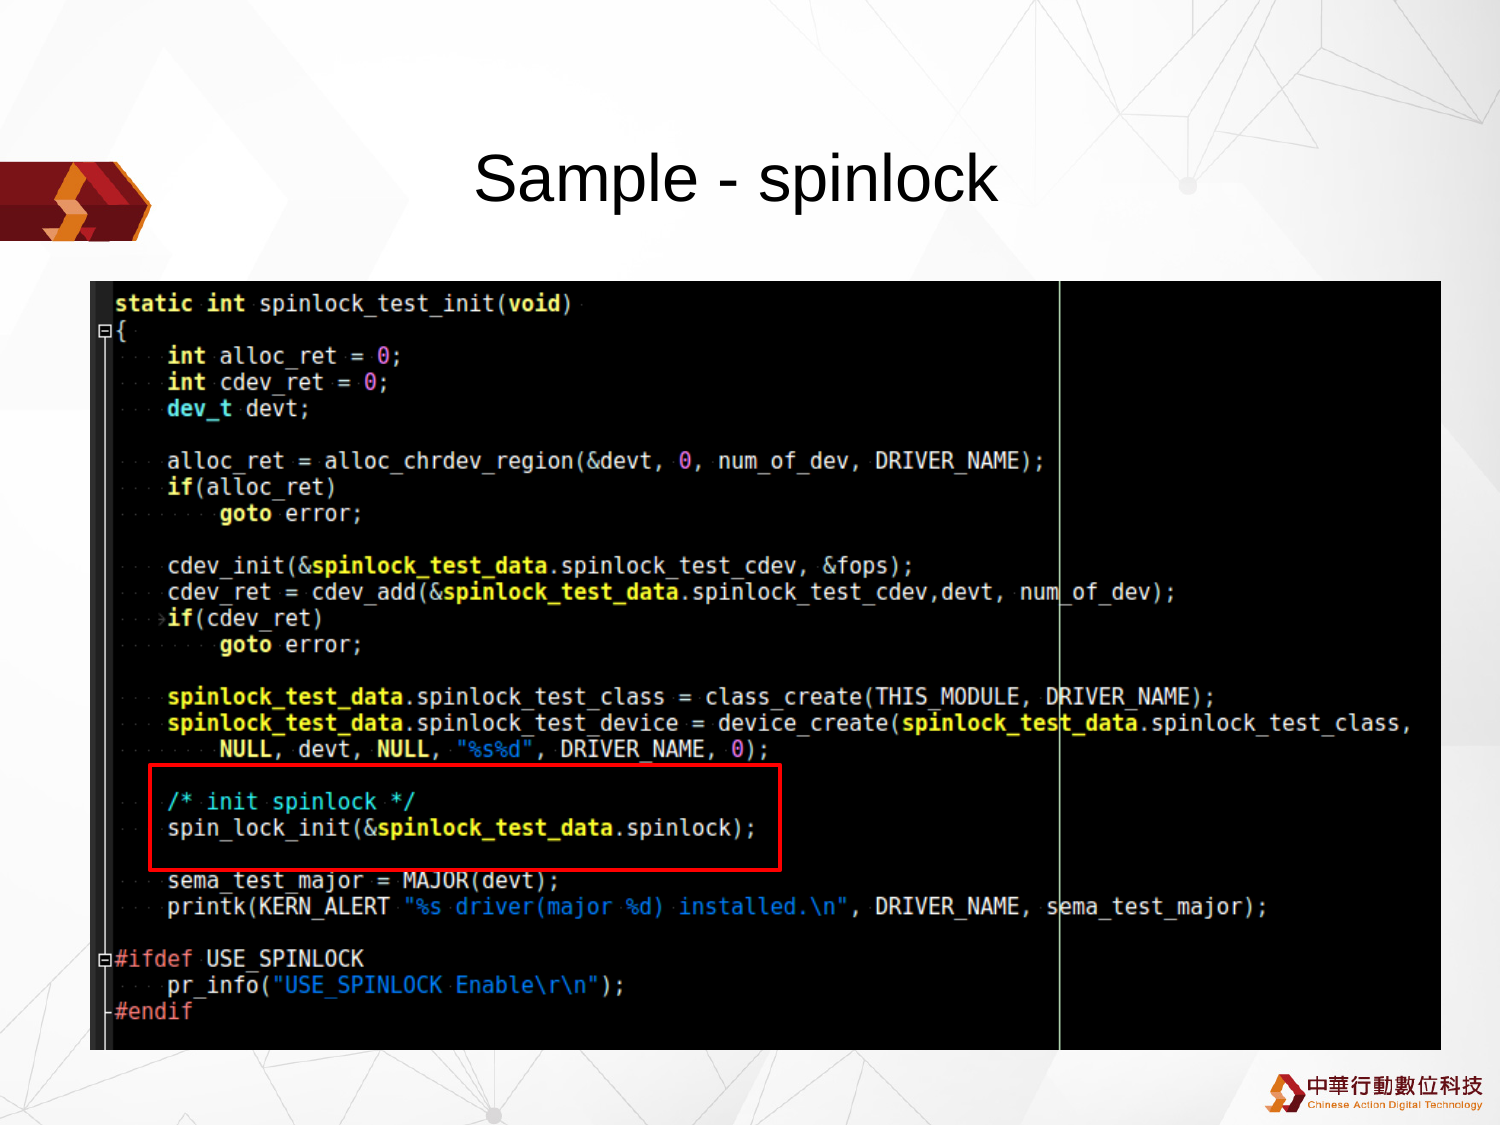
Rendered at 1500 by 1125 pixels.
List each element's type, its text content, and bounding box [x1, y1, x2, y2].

picture [0, 0, 1500, 1125]
title Sample - spinlock [107, 101, 1367, 255]
